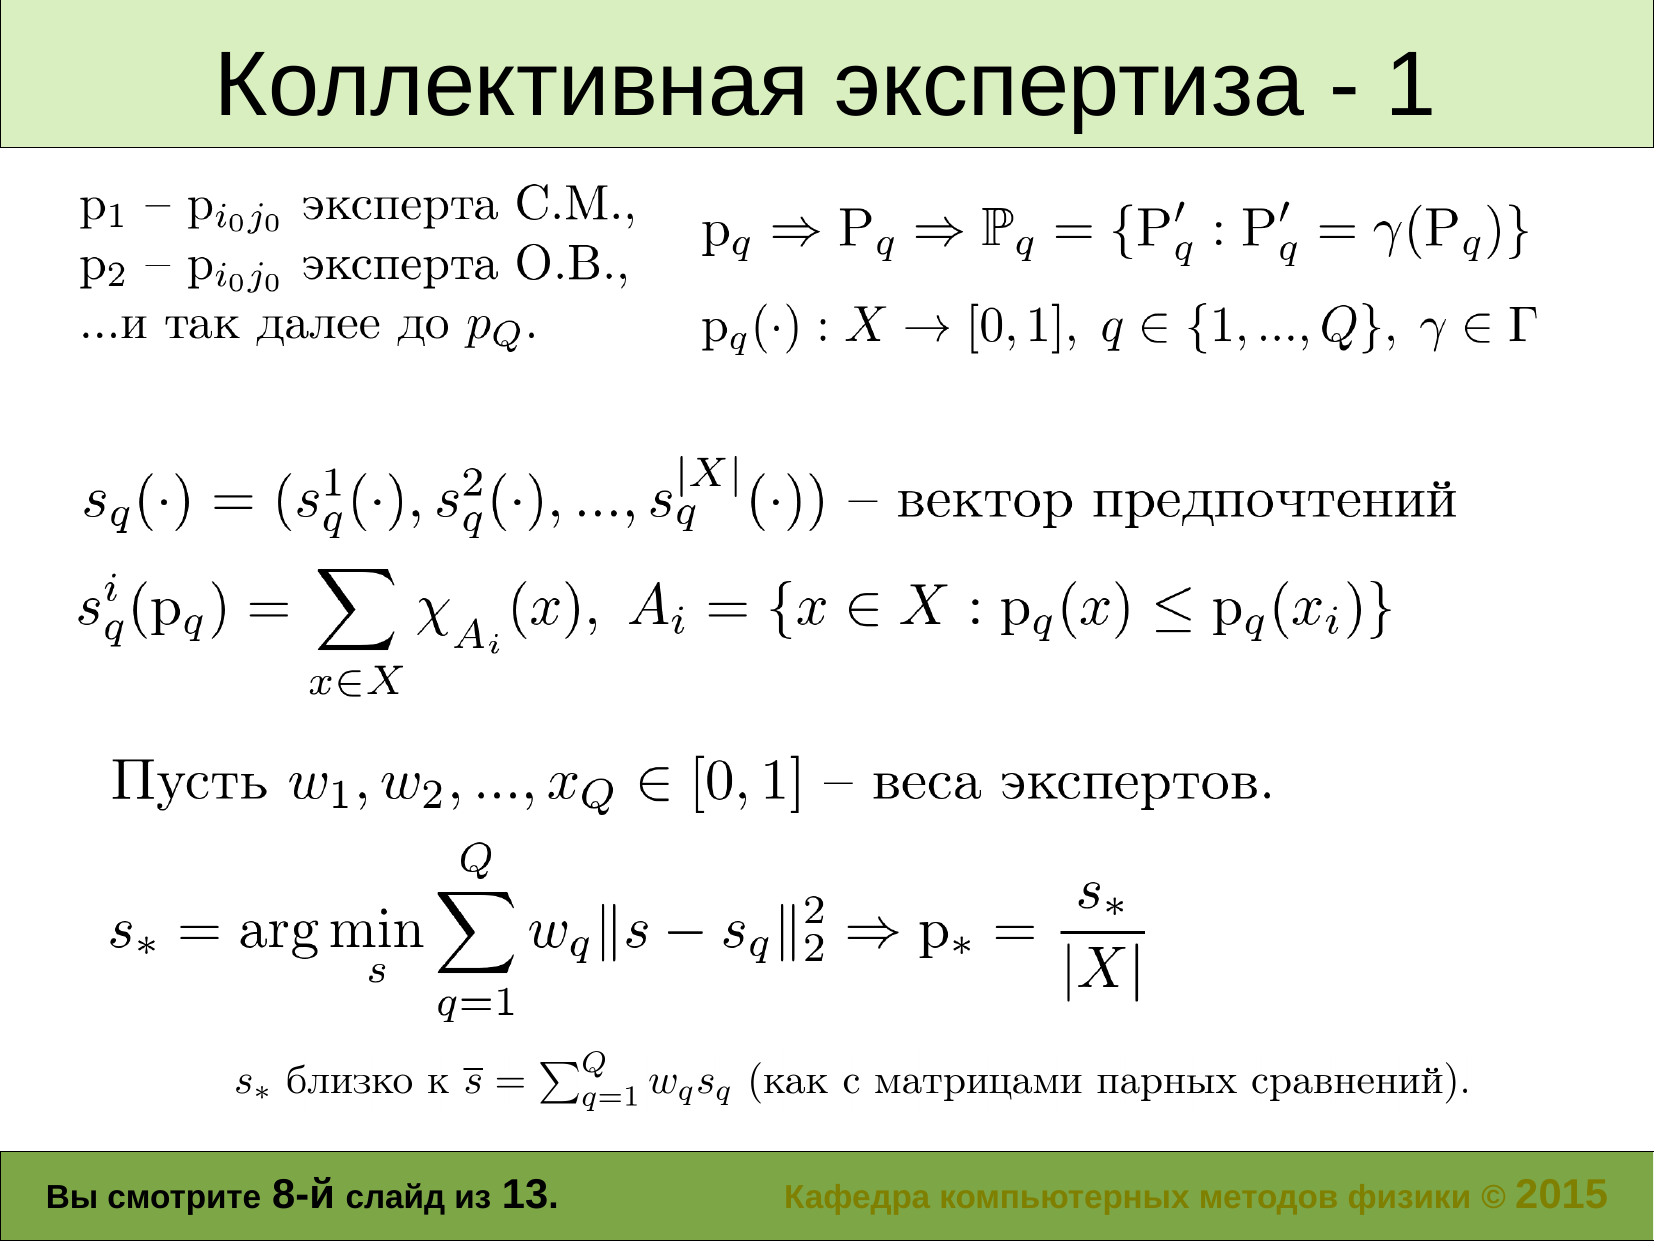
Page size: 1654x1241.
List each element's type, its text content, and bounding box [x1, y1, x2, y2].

picture [78, 568, 1391, 697]
picture [110, 842, 1145, 1022]
picture [702, 303, 1537, 355]
picture [80, 184, 633, 352]
picture [84, 455, 1456, 538]
title Коллективная экспертиза - 1 [82, 32, 1571, 136]
picture [112, 755, 1270, 815]
picture [236, 1051, 1467, 1111]
picture [702, 201, 1528, 266]
